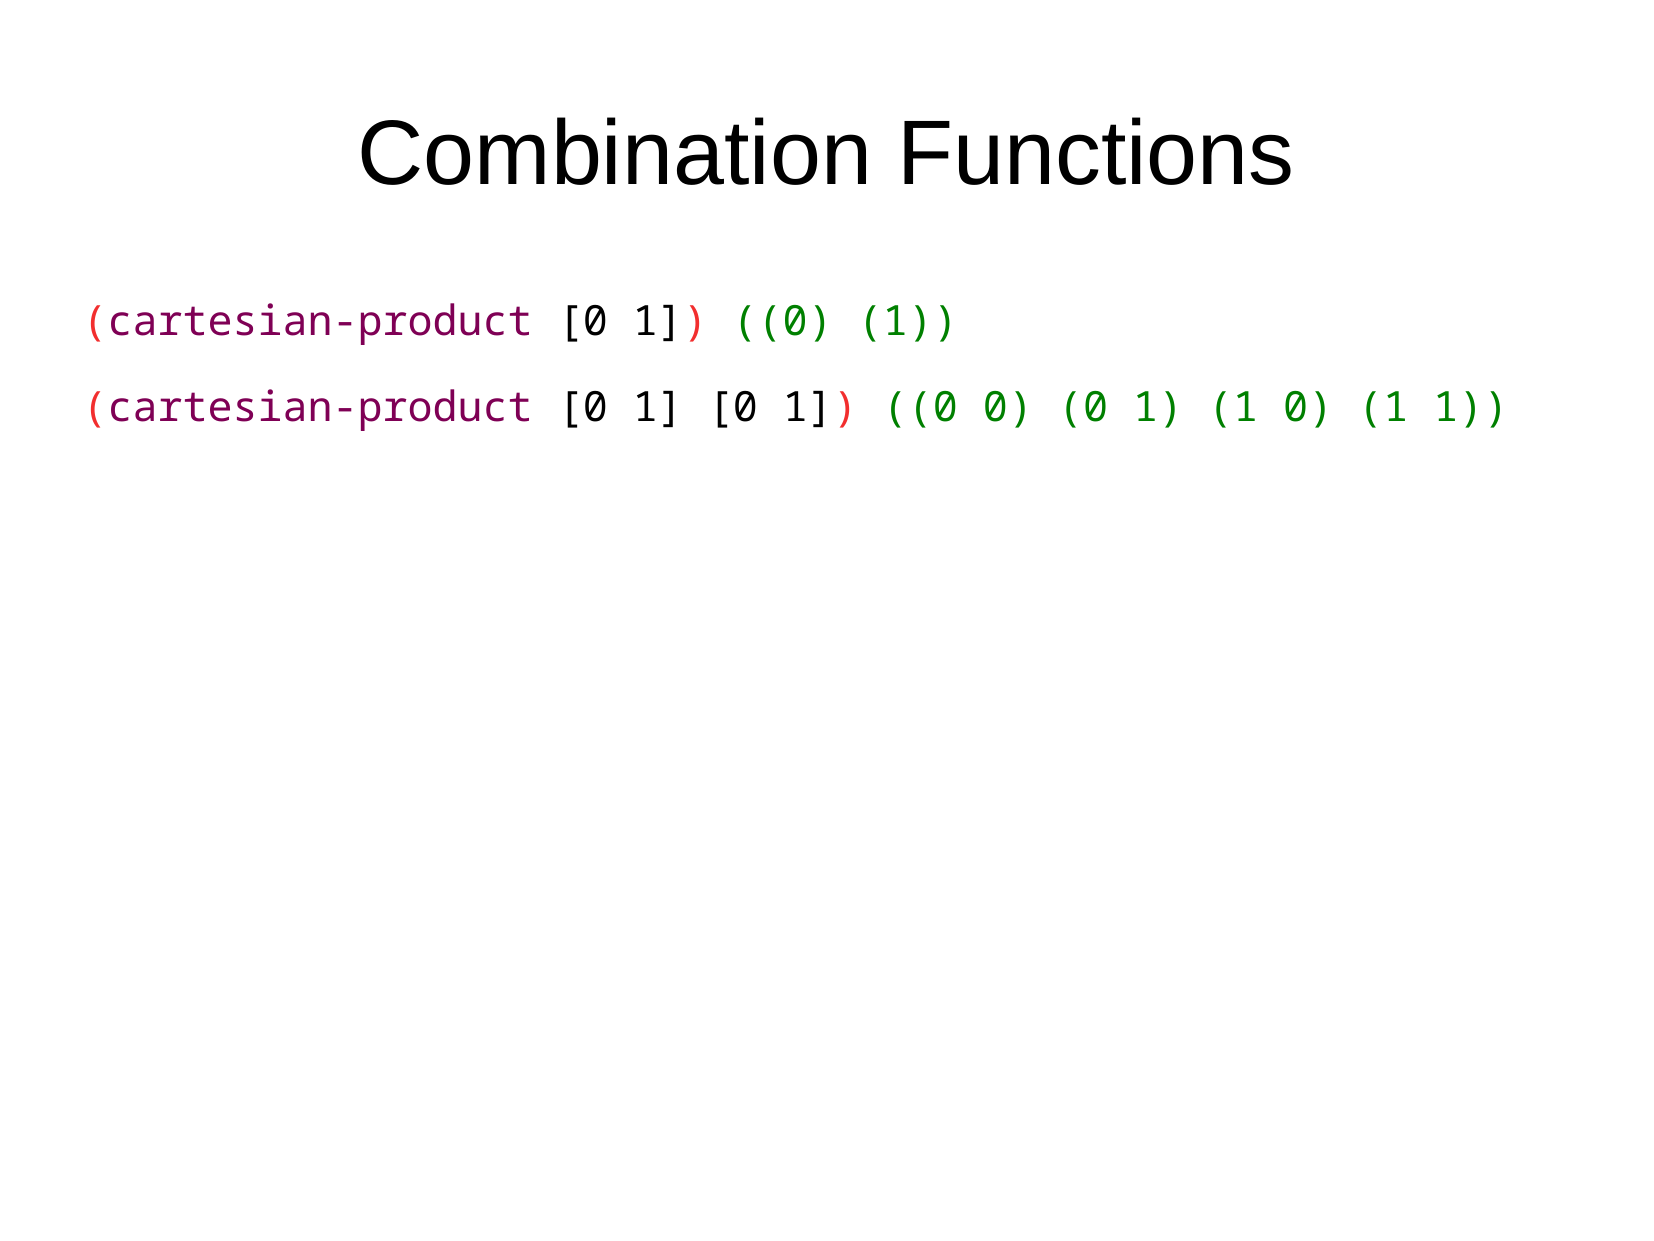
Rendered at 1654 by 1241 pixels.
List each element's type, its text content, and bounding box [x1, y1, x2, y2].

list (cartesian-product [0 1]) ((0) (1)) (cartesian-product [0 1] [0 1]) ((0 0) (0 1) (1 0) (1 1)) [82, 290, 1538, 1010]
title Combination Functions [82, 49, 1571, 257]
